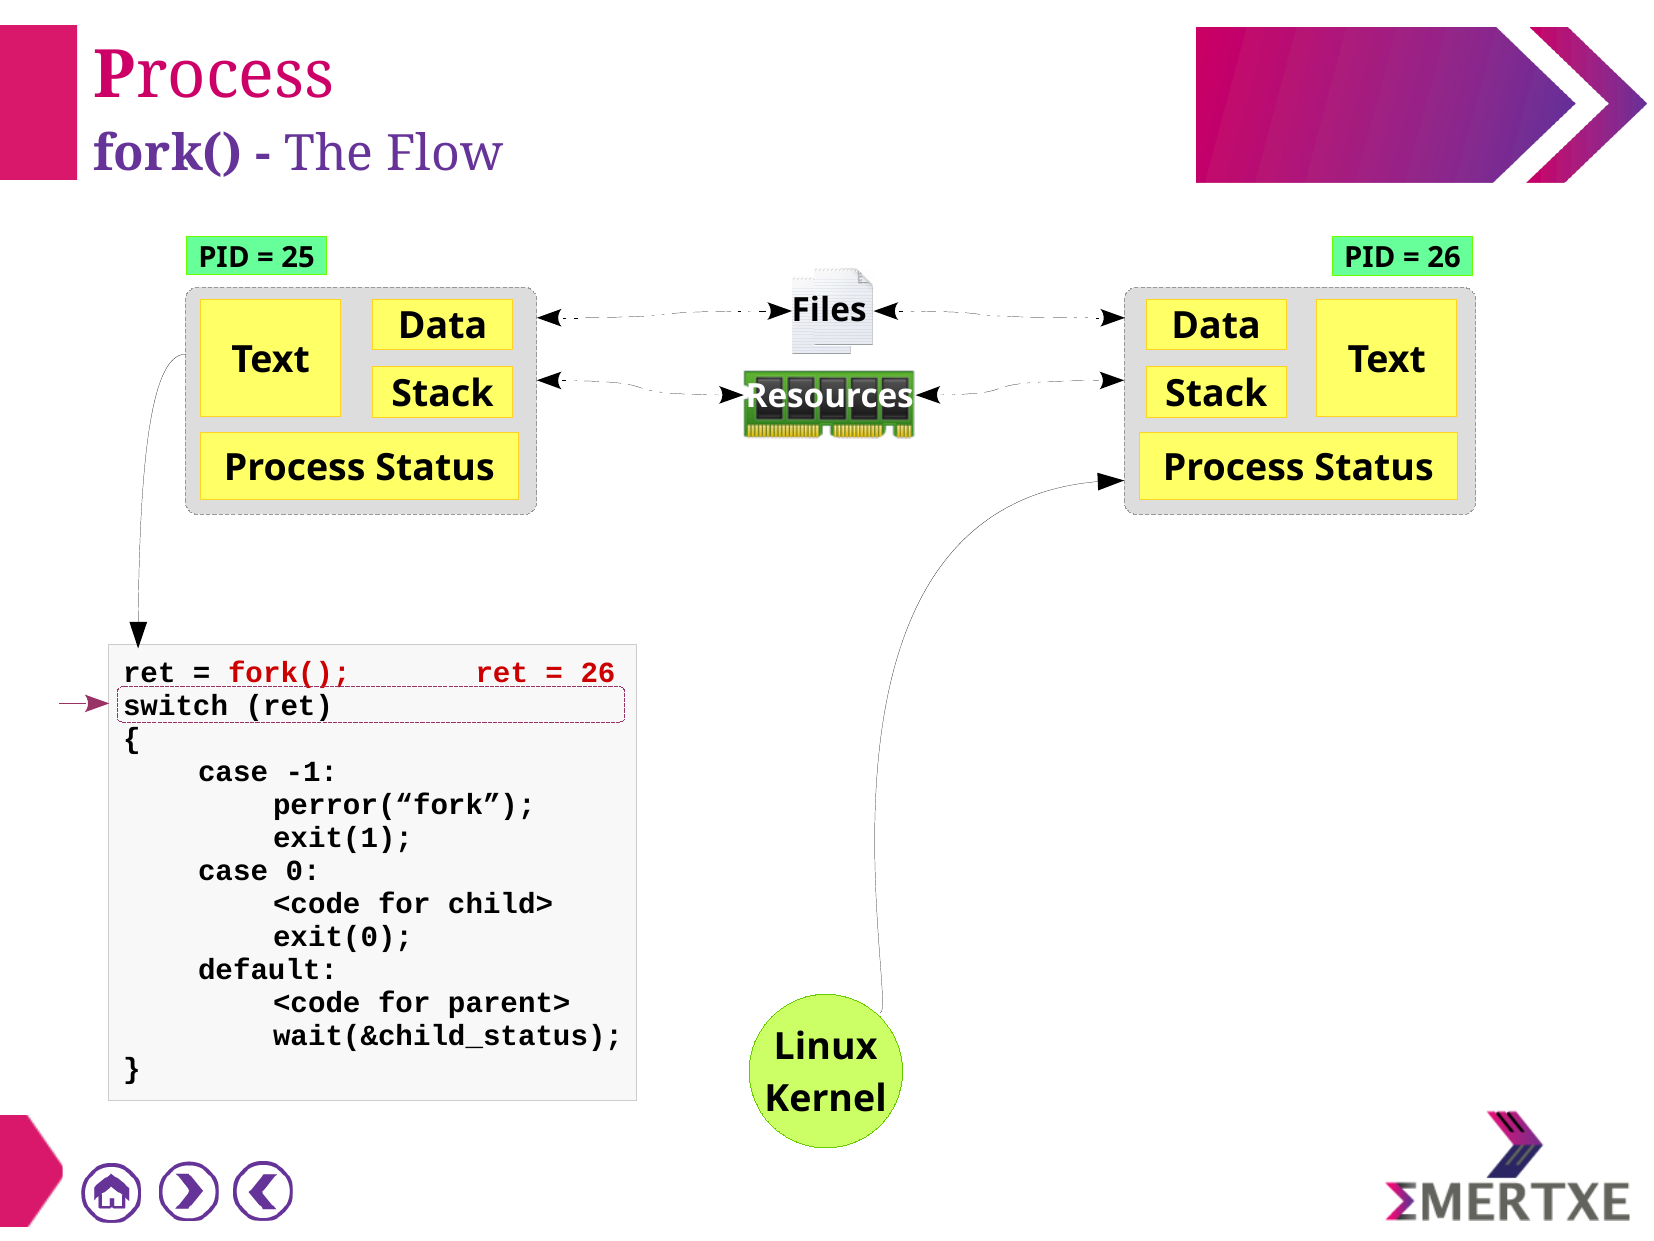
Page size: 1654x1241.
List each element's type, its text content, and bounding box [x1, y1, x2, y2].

text_box Linux Kernel [749, 994, 903, 1148]
text_box [117, 686, 625, 723]
picture [233, 1161, 293, 1221]
text_box [1124, 287, 1476, 515]
text_box Process Status [1139, 432, 1458, 500]
picture [1385, 1107, 1631, 1221]
text_box Stack [372, 366, 513, 418]
text_box PID = 25 [186, 236, 327, 275]
picture [1571, 27, 1647, 183]
text_box Stack [1146, 366, 1287, 418]
picture [81, 1163, 141, 1223]
text_box Process Status [200, 432, 519, 500]
text_box PID = 26 [1332, 236, 1473, 276]
text_box ret = fork(); ret = 26 switch (ret) { case -1: perror(“fork”); exit(1); case 0: <code for child> exit(0); default: <code for parent> wait(&child_status); } [108, 644, 637, 1101]
text_box Data [372, 299, 513, 350]
text_box [185, 287, 537, 515]
title Process fork() - The Flow [93, 2, 1571, 210]
text_box Text [200, 299, 341, 417]
picture [743, 267, 916, 440]
picture [159, 1161, 219, 1221]
text_box Text [1316, 299, 1457, 417]
text_box Data [1146, 299, 1287, 350]
